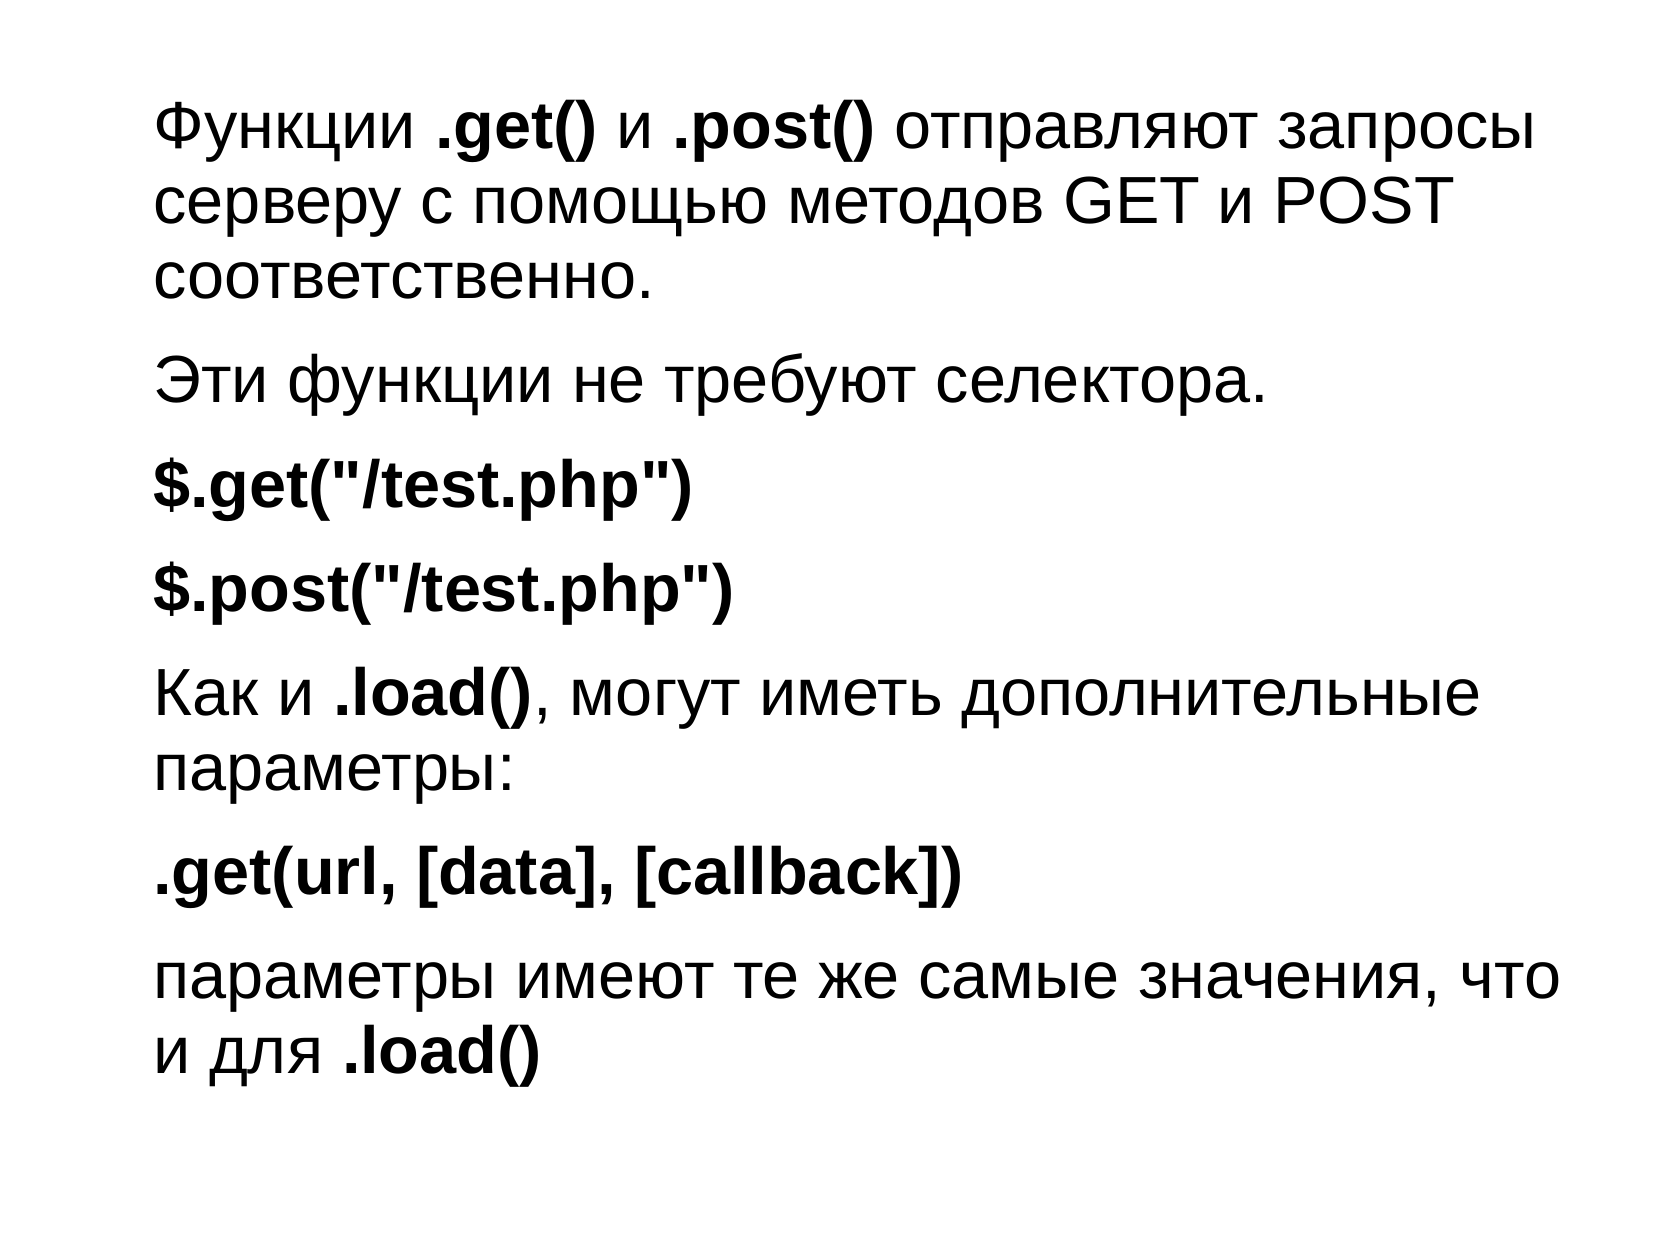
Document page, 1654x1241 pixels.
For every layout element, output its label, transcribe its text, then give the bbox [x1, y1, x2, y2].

list Функции .get() и .post() отправляют запросы серверу с помощью методов GET и POST соответственно. Эти функции не требуют селектора. $.get("/test.php") $.post("/test.php") Как и .load(), могут иметь дополнительные параметры: .get(url, [data], [callback]) параметры имеют те же самые значения, что и для .load() [82, 88, 1571, 1109]
